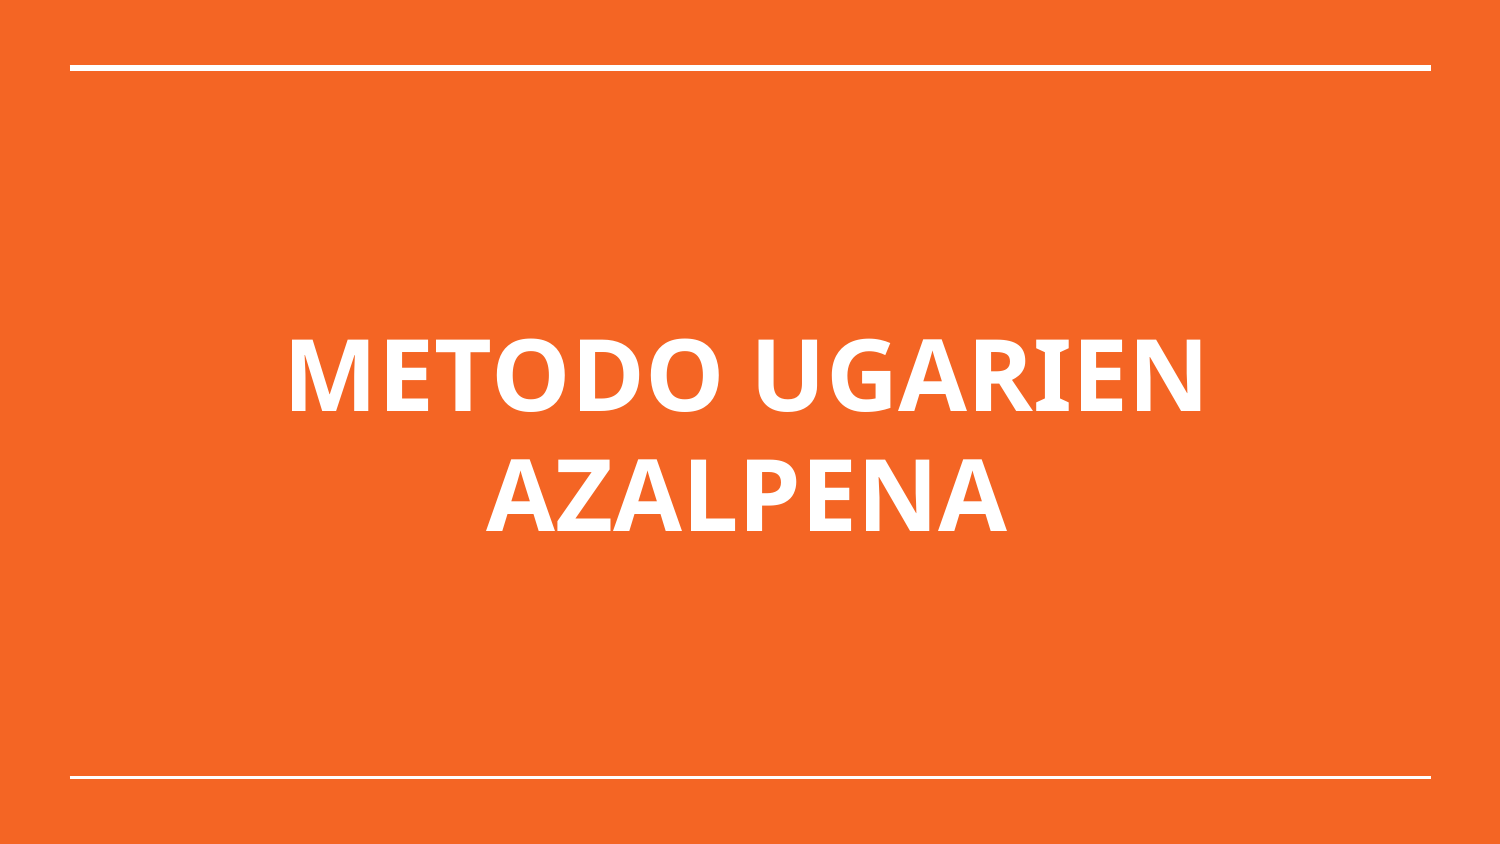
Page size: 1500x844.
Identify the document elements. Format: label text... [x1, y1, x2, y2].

title METODO UGARIEN AZALPENA [66, 296, 1428, 550]
